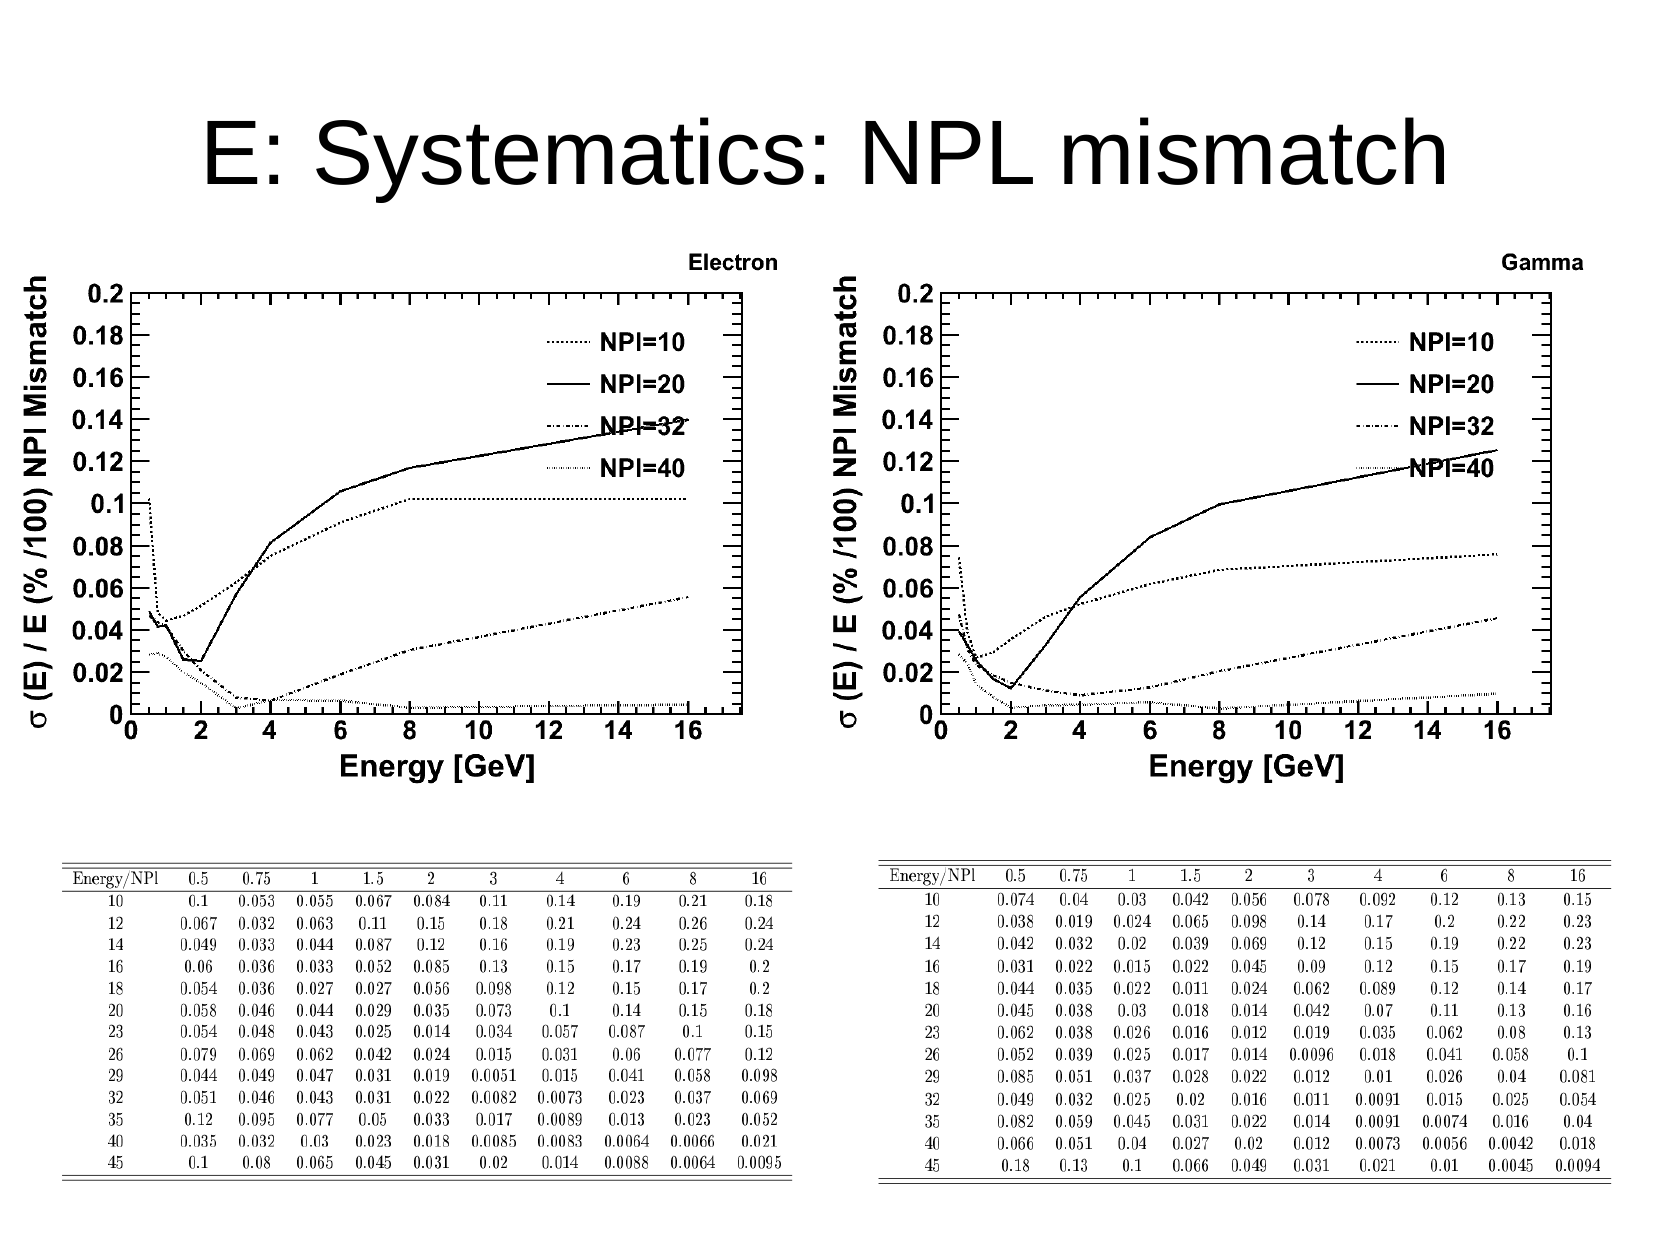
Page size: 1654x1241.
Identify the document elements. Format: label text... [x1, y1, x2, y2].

title E: Systematics: NPL mismatch [82, 49, 1571, 236]
picture [872, 856, 1613, 1188]
picture [57, 856, 798, 1188]
picture [9, 236, 1632, 798]
